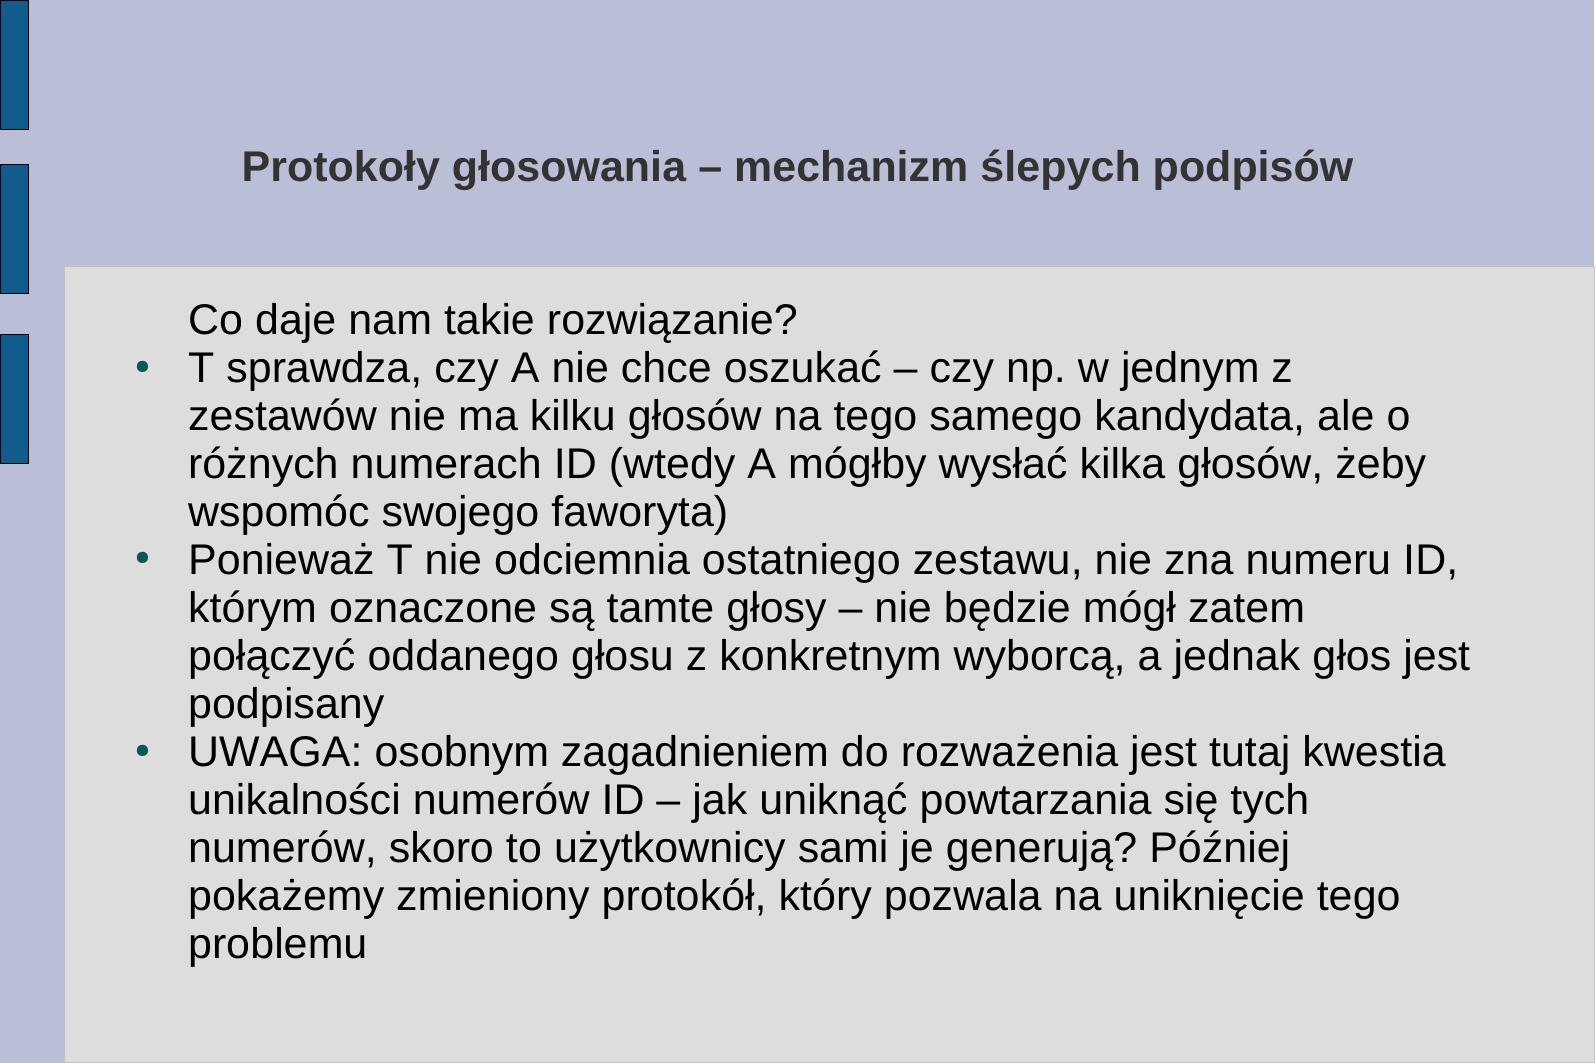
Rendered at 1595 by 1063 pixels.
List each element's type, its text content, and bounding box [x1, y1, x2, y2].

list Co daje nam takie rozwiązanie? T sprawdza, czy A nie chce oszukać – czy np. w jednym z zestawów nie ma kilku głosów na tego samego kandydata, ale o różnych numerach ID (wtedy A mógłby wysłać kilka głosów, żeby wspomóc swojego faworyta) Ponieważ T nie odciemnia ostatniego zestawu, nie zna numeru ID, którym oznaczone są tamte głosy – nie będzie mógł zatem połączyć oddanego głosu z konkretnym wyborcą, a jednak głos jest podpisany UWAGA: osobnym zagadnieniem do rozważenia jest tutaj kwestia unikalności numerów ID – jak uniknąć powtarzania się tych numerów, skoro to użytkownicy sami je generują? Później pokażemy zmieniony protokół, który pozwala na uniknięcie tego problemu [117, 295, 1479, 968]
title Protokoły głosowania – mechanizm ślepych podpisów [117, 78, 1479, 256]
